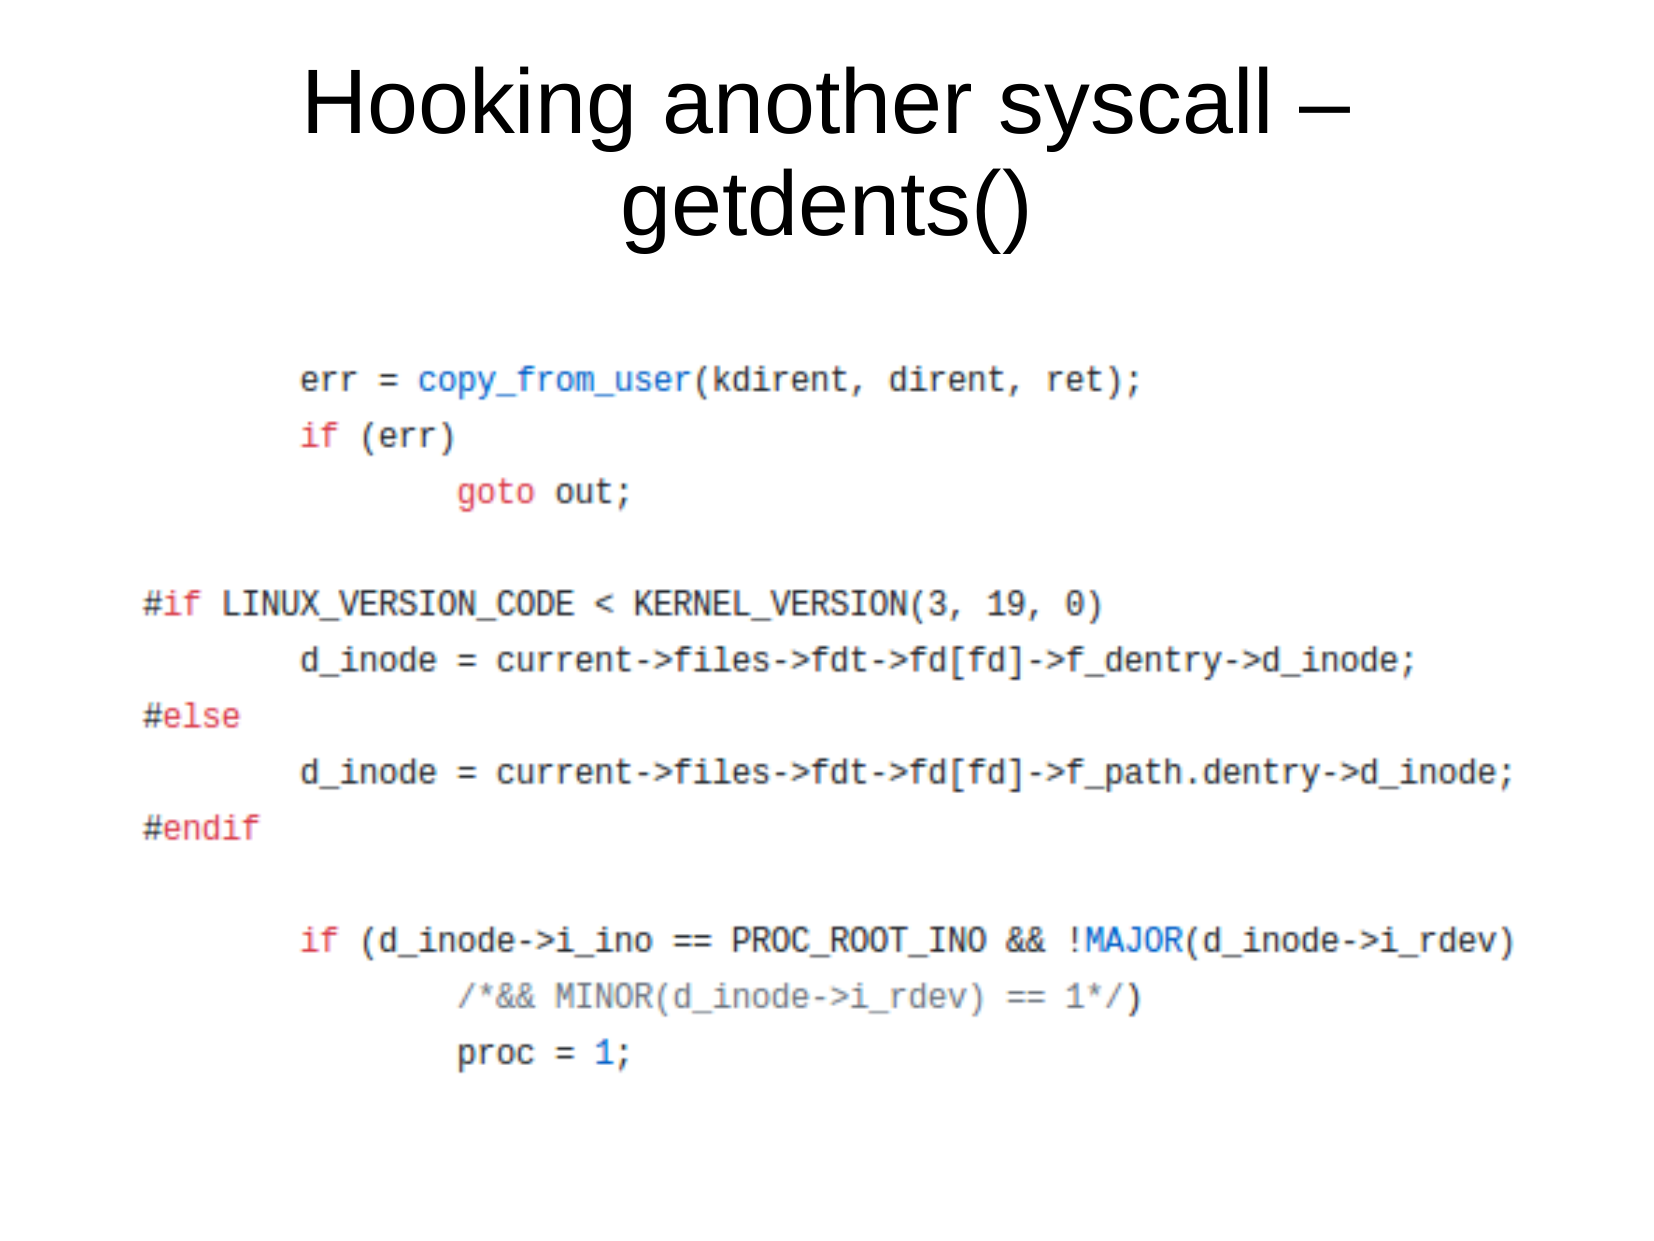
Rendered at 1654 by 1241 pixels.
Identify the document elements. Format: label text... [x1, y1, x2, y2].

picture [110, 305, 1545, 1107]
title Hooking another syscall – getdents() [82, 49, 1571, 257]
